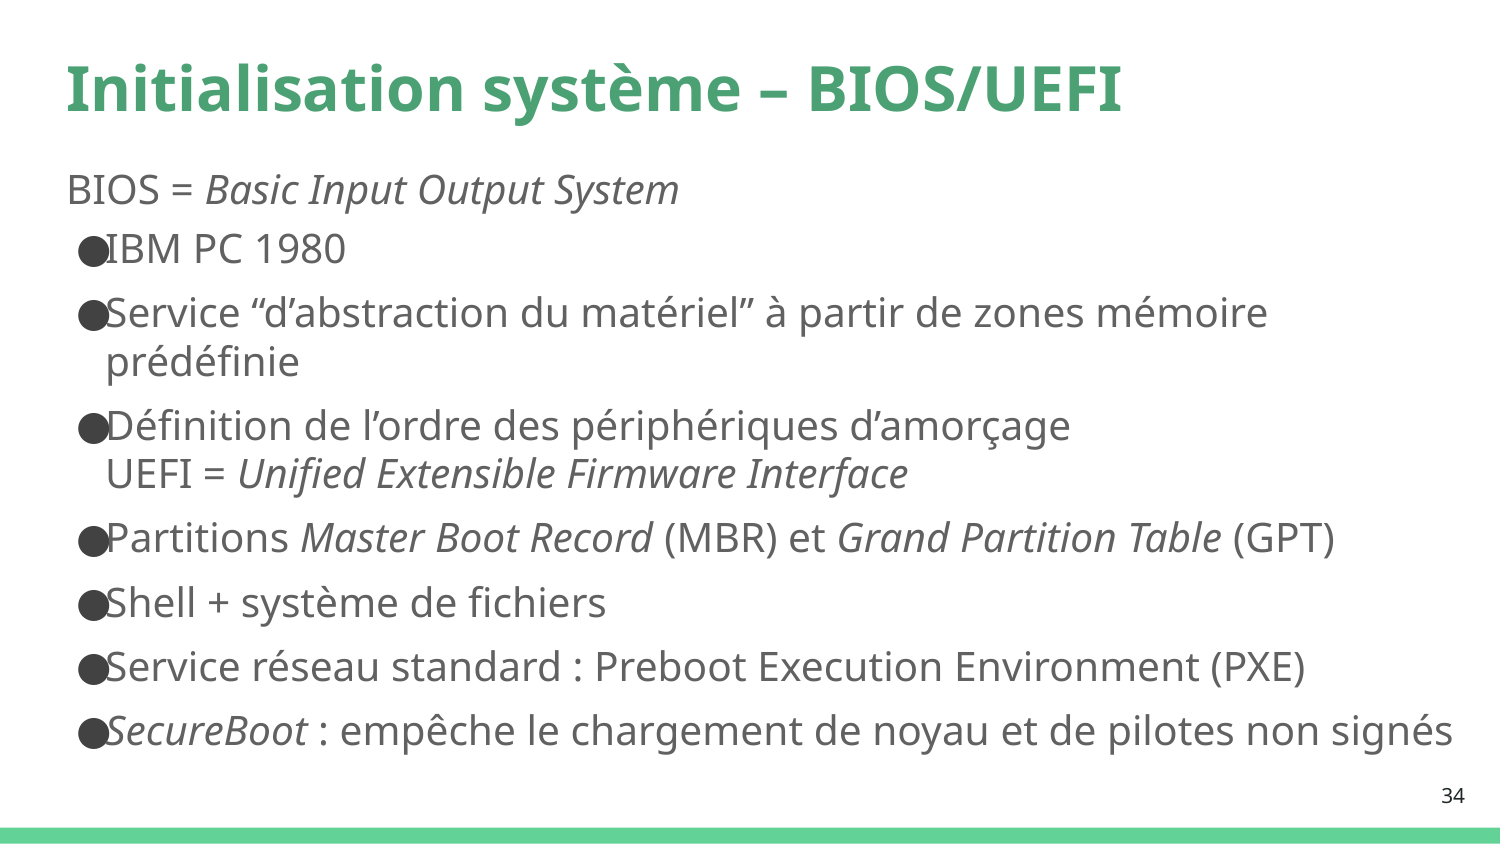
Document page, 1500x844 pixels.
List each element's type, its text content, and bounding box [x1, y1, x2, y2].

list BIOS = Basic Input Output System IBM PC 1980 Service “d’abstraction du matériel” à partir de zones mémoire prédéfinie Définition de l’ordre des périphériques d’amorçage UEFI = Unified Extensible Firmware Interface Partitions Master Boot Record (MBR) et Grand Partition Table (GPT) Shell + système de fichiers Service réseau standard : Preboot Execution Environment (PXE) SecureBoot : empêche le chargement de noyau et de pilotes non signés [51, 142, 1477, 816]
title Initialisation système – BIOS/UEFI [51, 23, 1449, 117]
slide_number <numéro> [1389, 764, 1480, 830]
